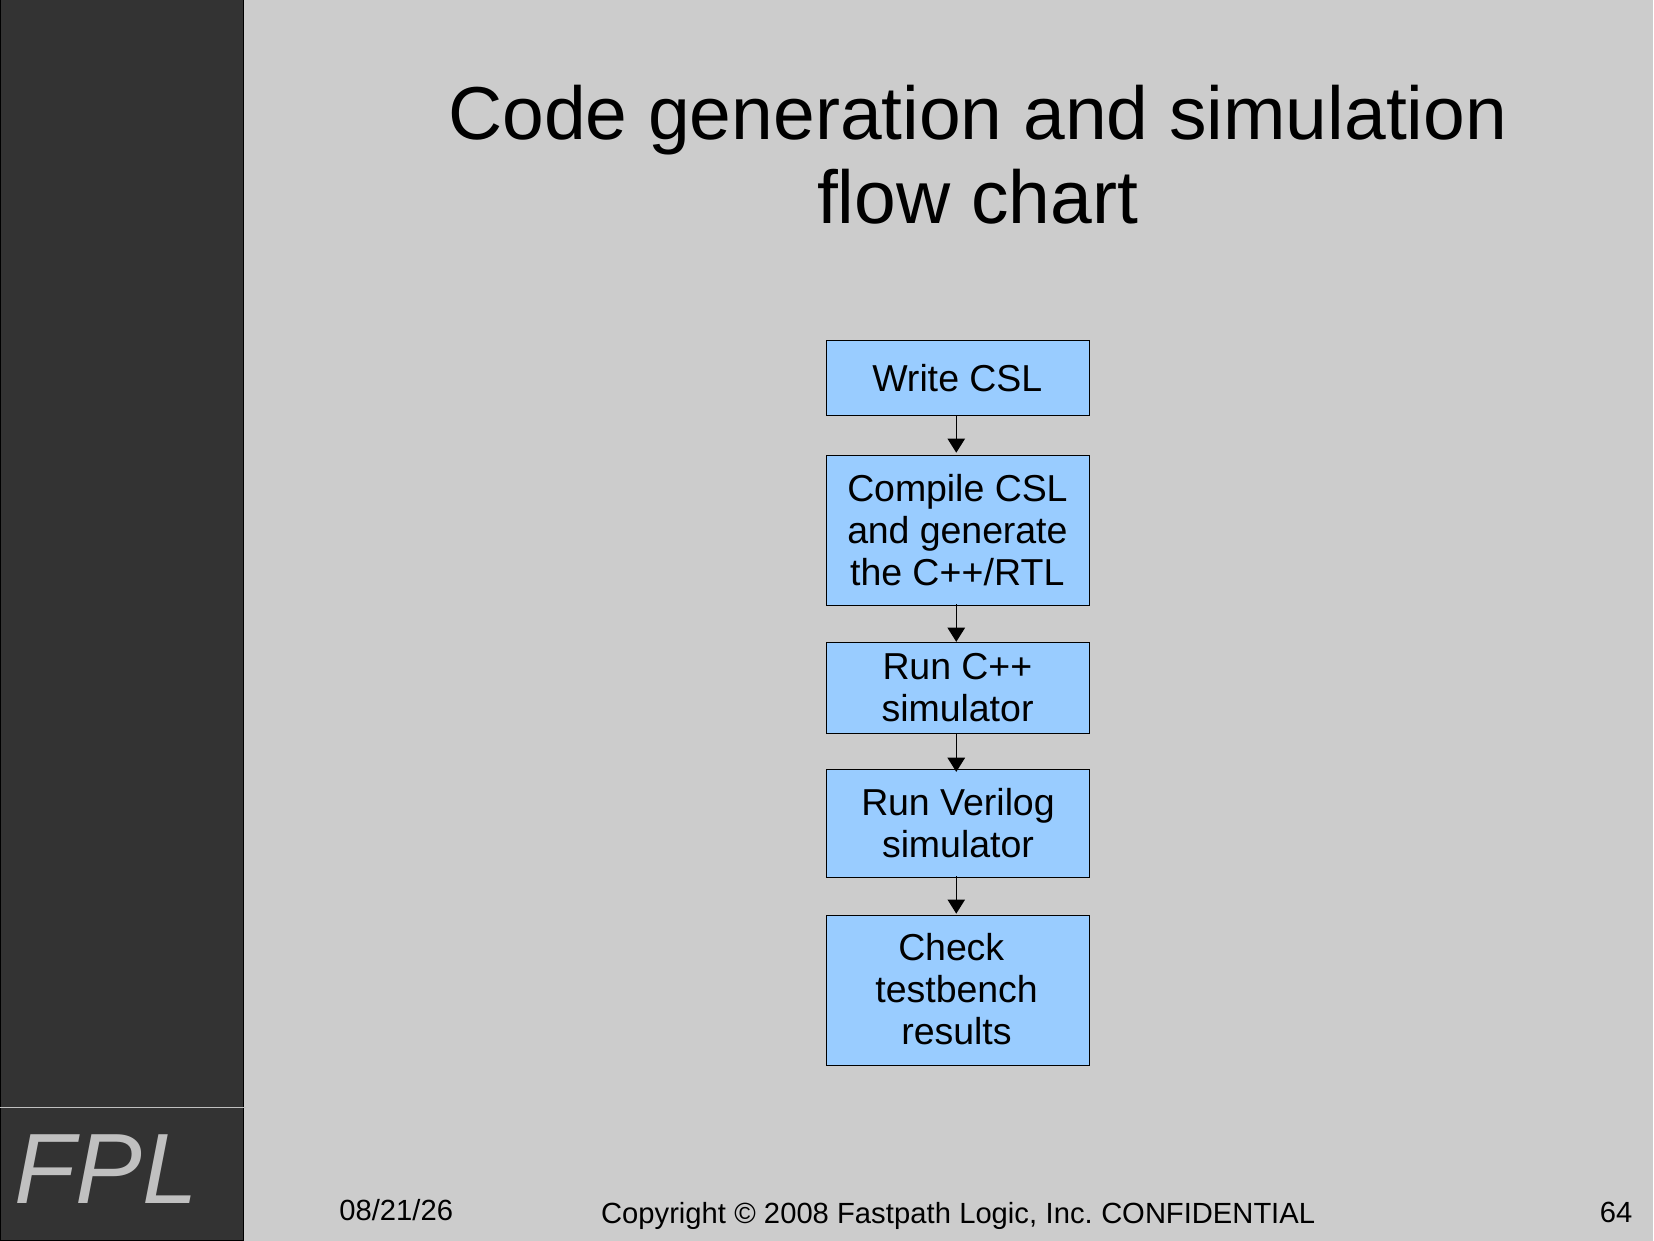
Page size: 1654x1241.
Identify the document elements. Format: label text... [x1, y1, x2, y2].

chart [322, 272, 1634, 1179]
title Code generation and simulation flow chart [426, 44, 1529, 267]
